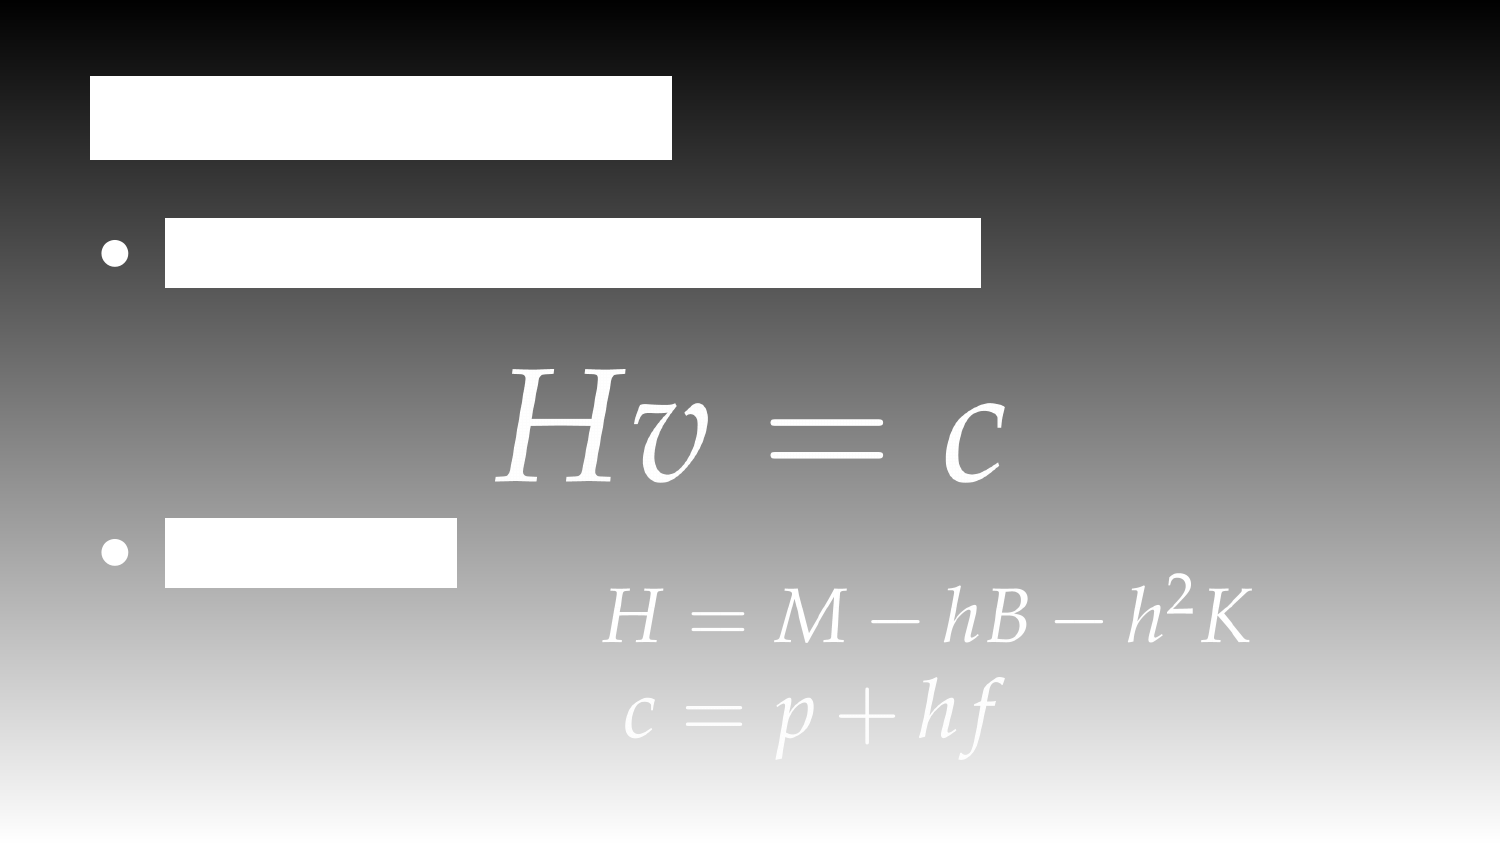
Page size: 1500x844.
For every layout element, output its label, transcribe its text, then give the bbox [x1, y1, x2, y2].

picture [495, 369, 1005, 483]
title Time integration [75, 33, 1425, 175]
picture [602, 573, 1252, 643]
picture [625, 677, 1005, 760]
list Implicit linear velocity update: Typically: [75, 196, 1425, 808]
